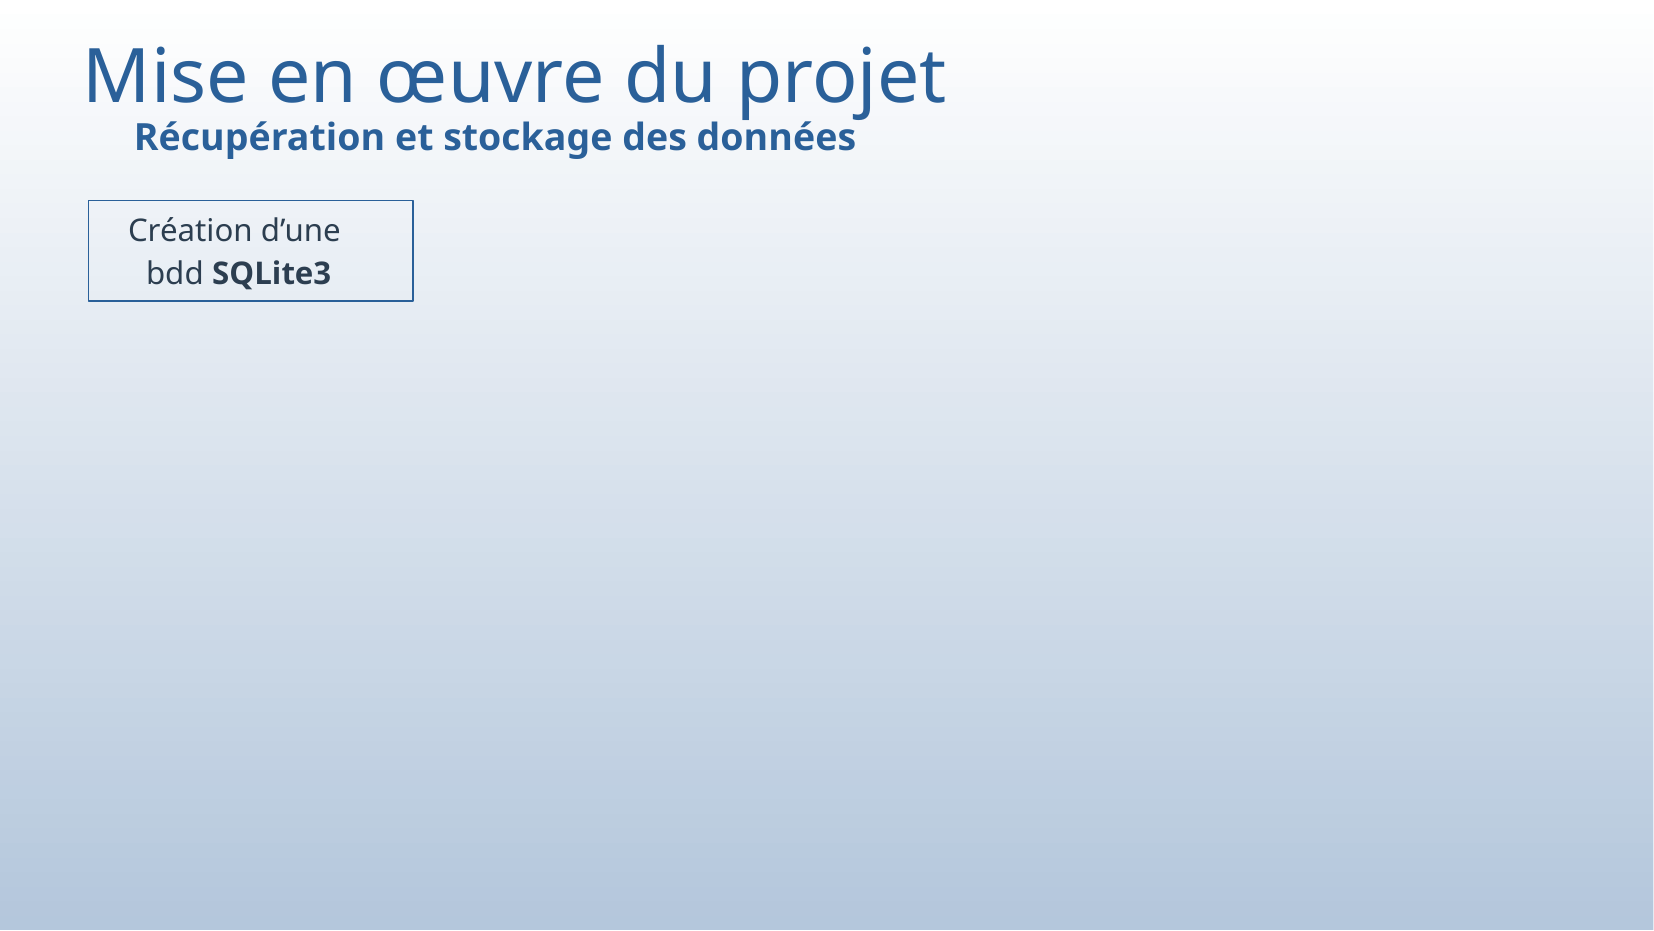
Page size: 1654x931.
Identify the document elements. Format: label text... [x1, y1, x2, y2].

text_box [59, 177, 1595, 886]
text_box Récupération et stockage des données [67, 106, 934, 165]
title Mise en œuvre du projet [82, 0, 1571, 151]
text_box Création d’une bdd SQLite3 [88, 206, 414, 296]
